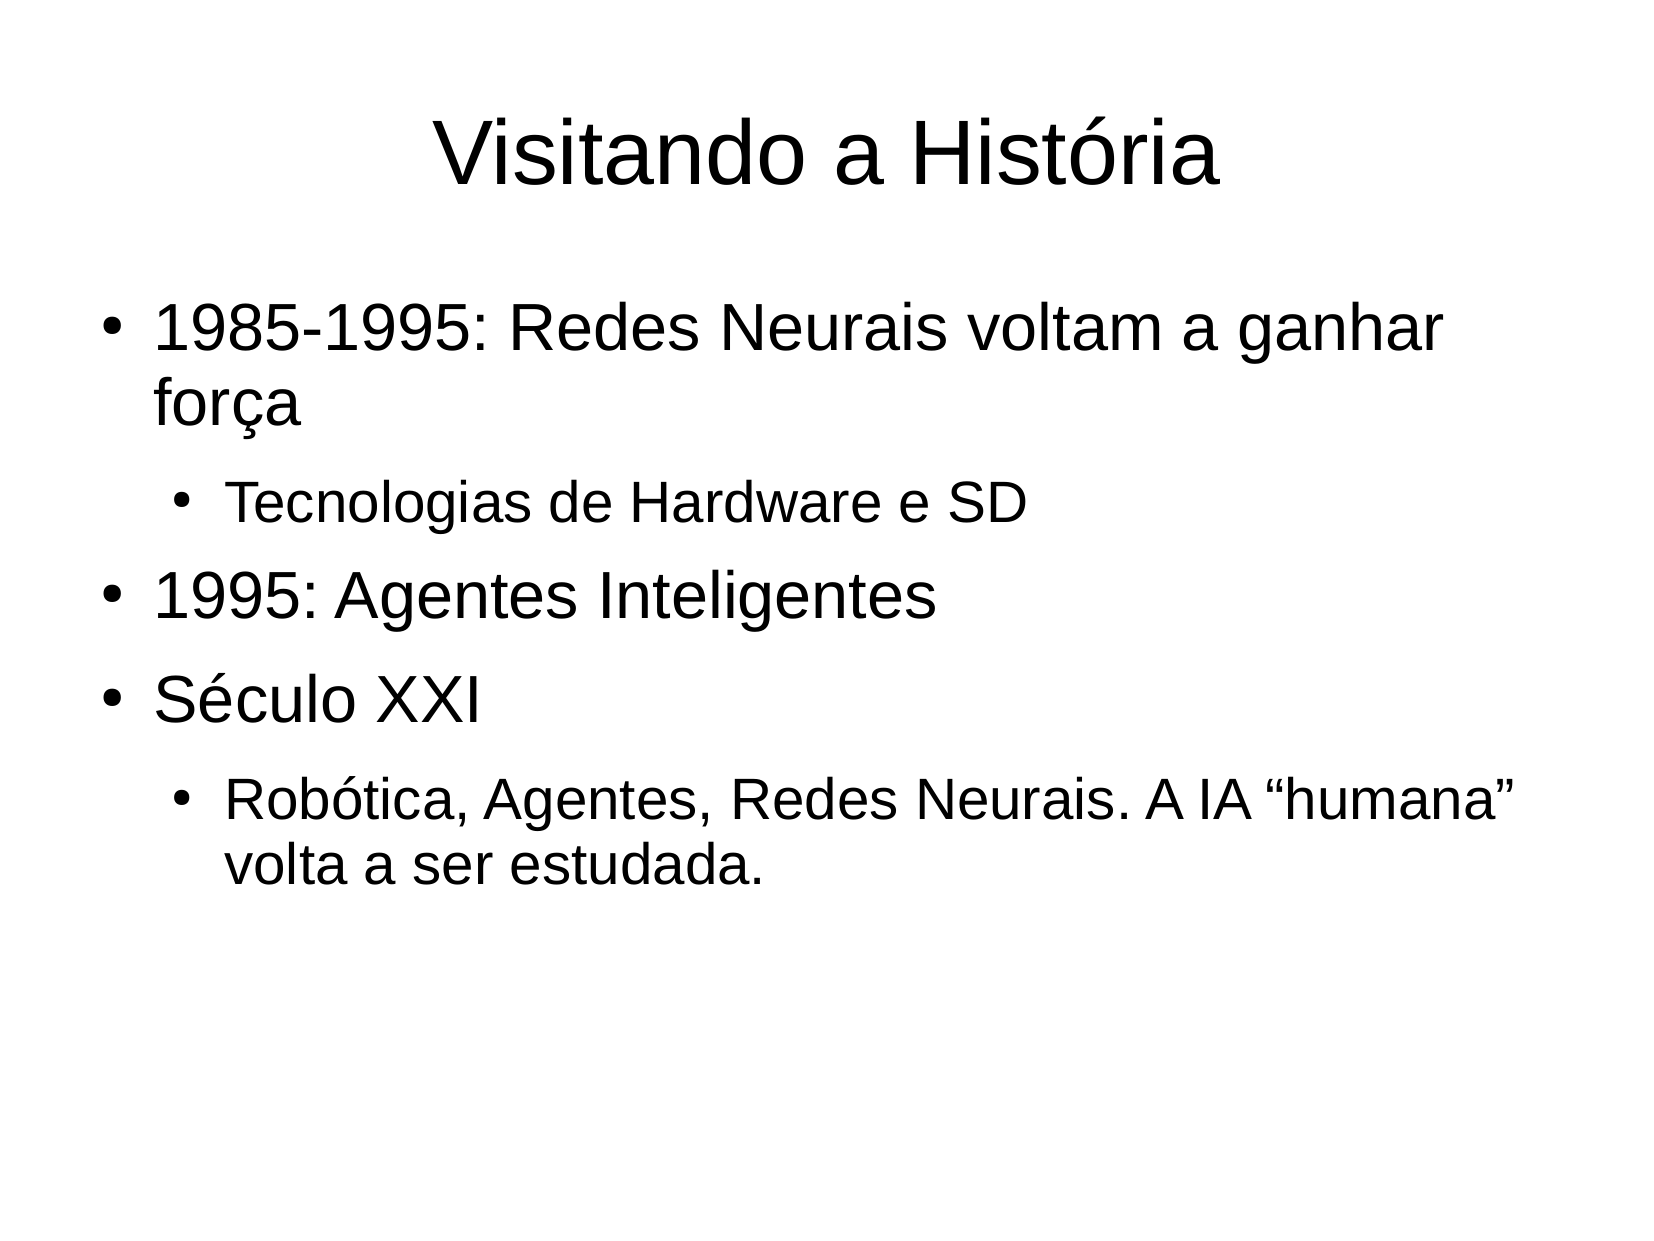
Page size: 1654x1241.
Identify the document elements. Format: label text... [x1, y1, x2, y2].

title Visitando a História [82, 49, 1571, 257]
list 1985-1995: Redes Neurais voltam a ganhar força Tecnologias de Hardware e SD 1995: Agentes Inteligentes Século XXI Robótica, Agentes, Redes Neurais. A IA “humana” volta a ser estudada. [82, 290, 1571, 1109]
